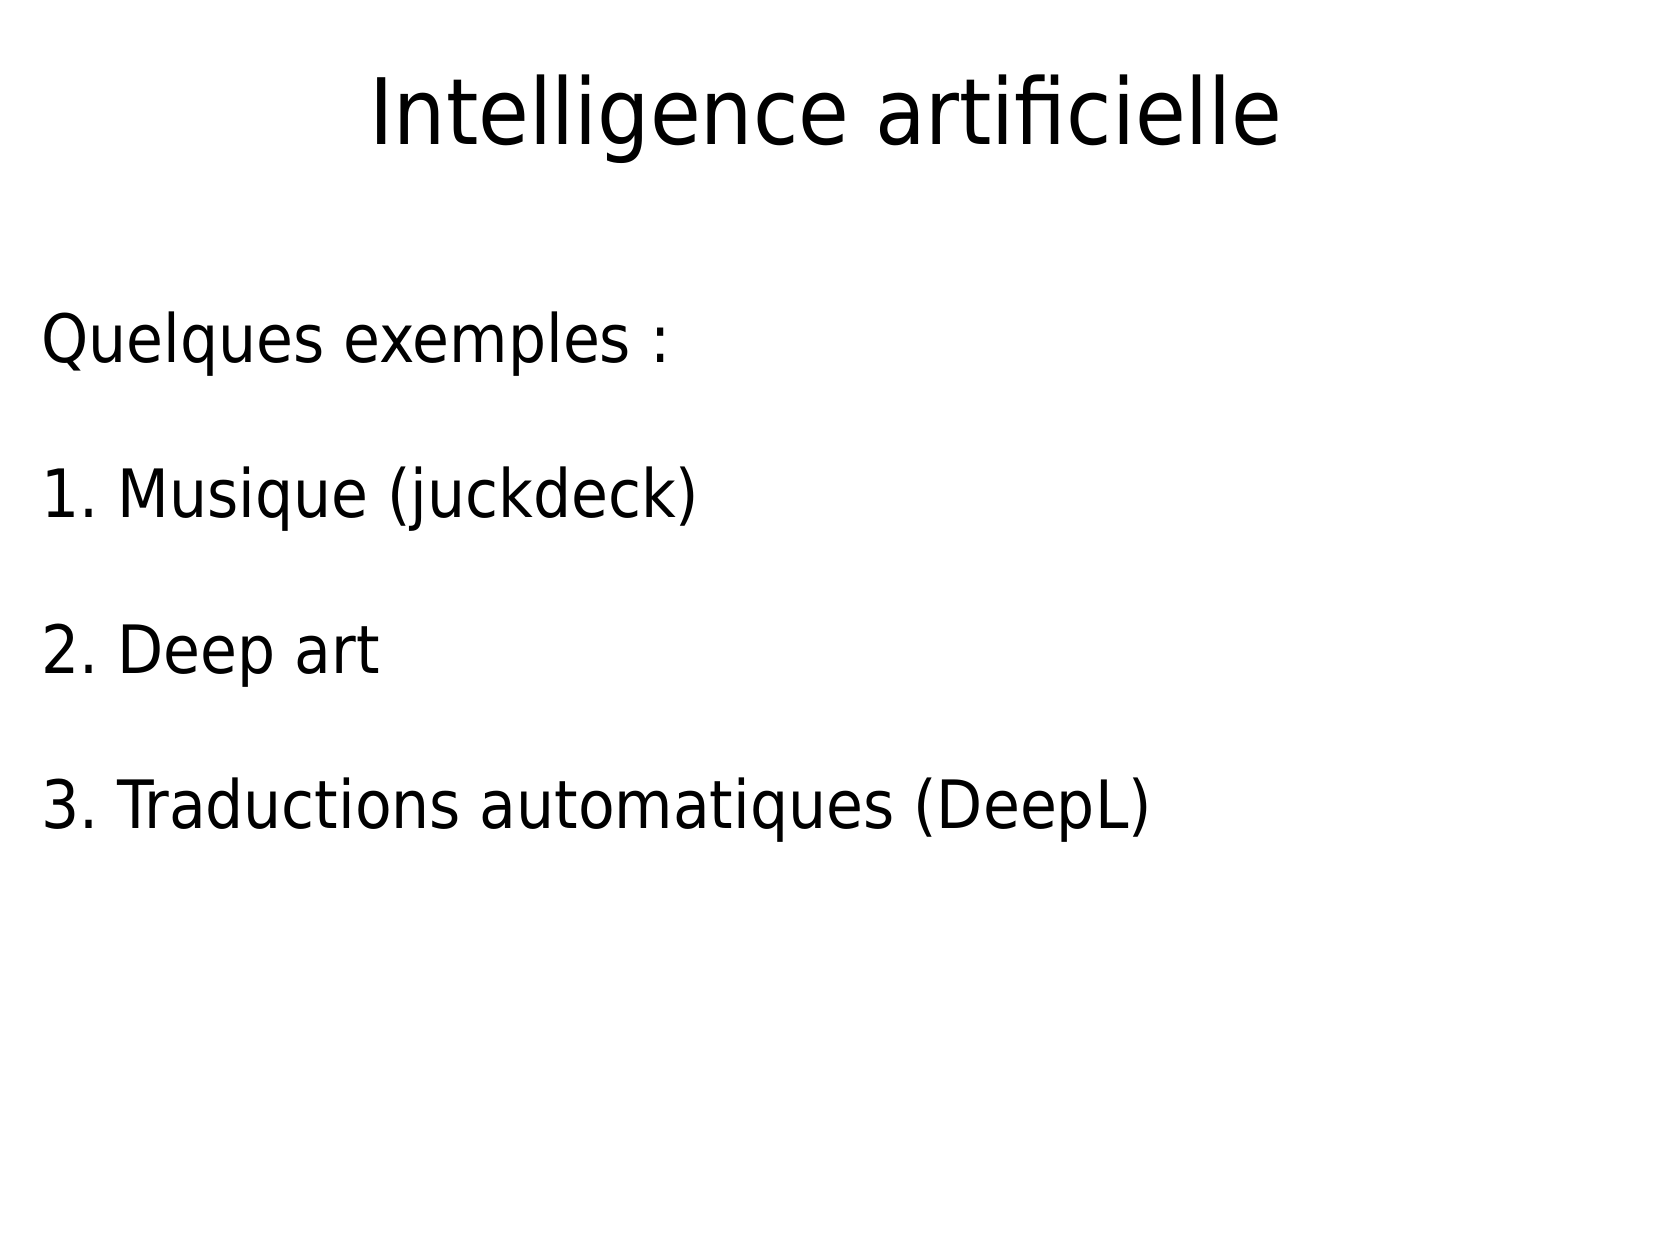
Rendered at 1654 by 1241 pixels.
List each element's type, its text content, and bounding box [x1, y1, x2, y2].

title Intelligence artificielle [41, 12, 1613, 214]
title Quelques exemples : 1. Musique (juckdeck) 2. Deep art 3. Traductions automatiques (DeepL) [41, 222, 1613, 1183]
